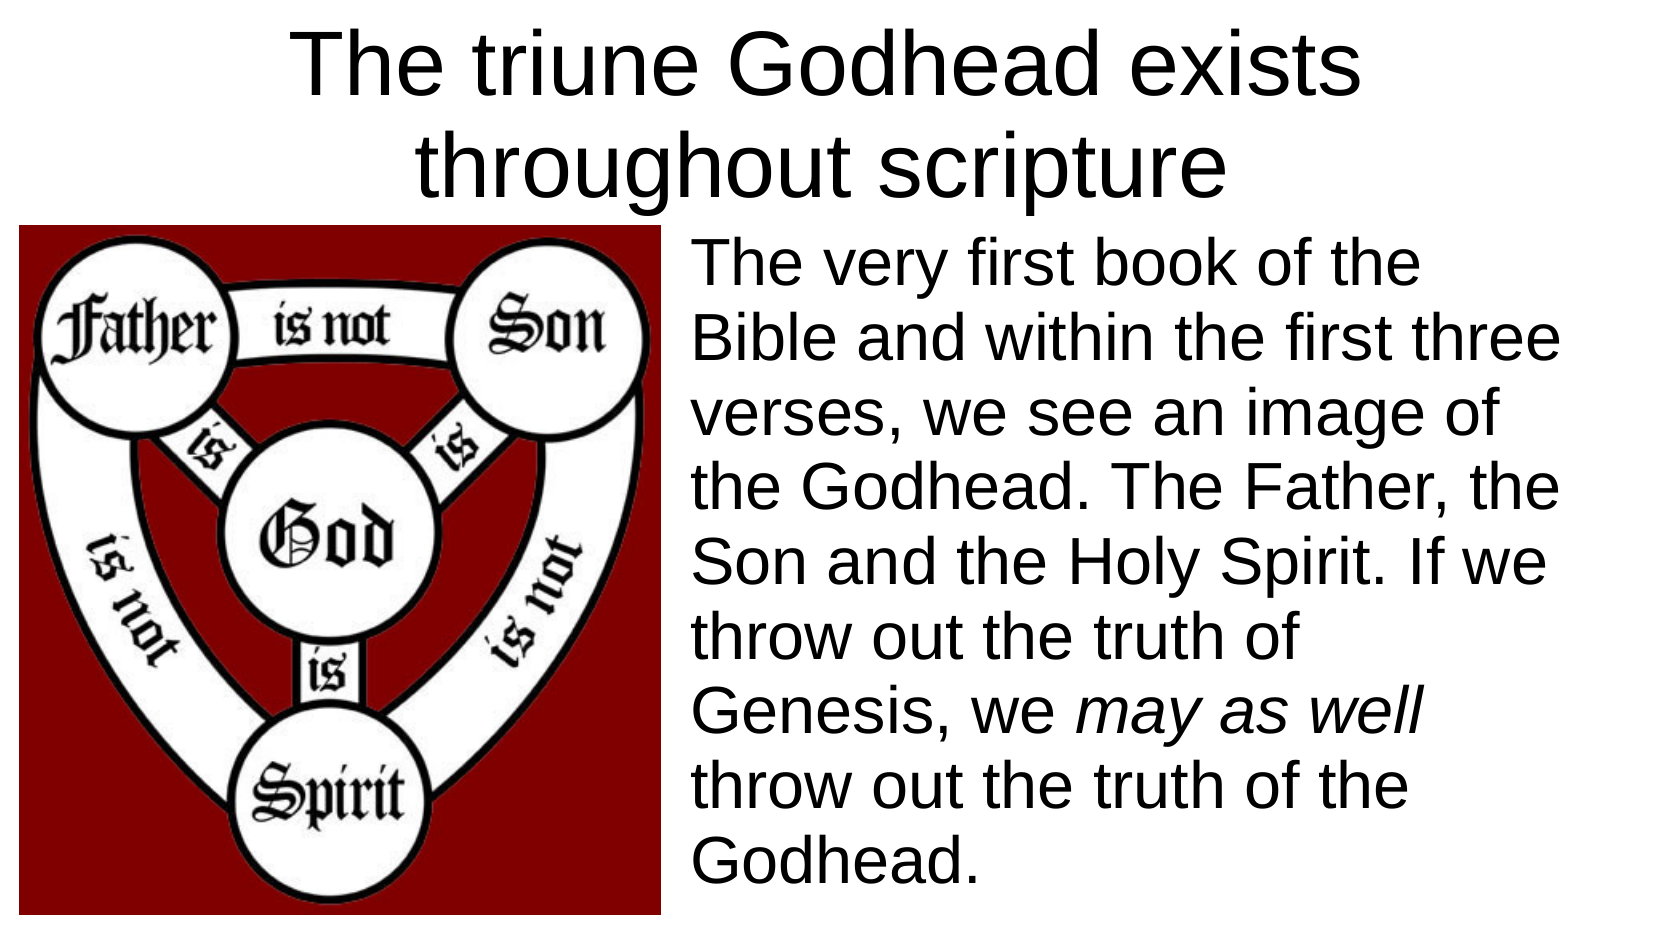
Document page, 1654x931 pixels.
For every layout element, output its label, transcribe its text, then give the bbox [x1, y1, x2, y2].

title The triune Godhead exists throughout scripture [82, 12, 1571, 218]
picture [19, 225, 661, 915]
list The very first book of the Bible and within the first three verses, we see an image of the Godhead. The Father, the Son and the Holy Spirit. If we throw out the truth of Genesis, we may as well throw out the truth of the Godhead. [690, 225, 1571, 916]
